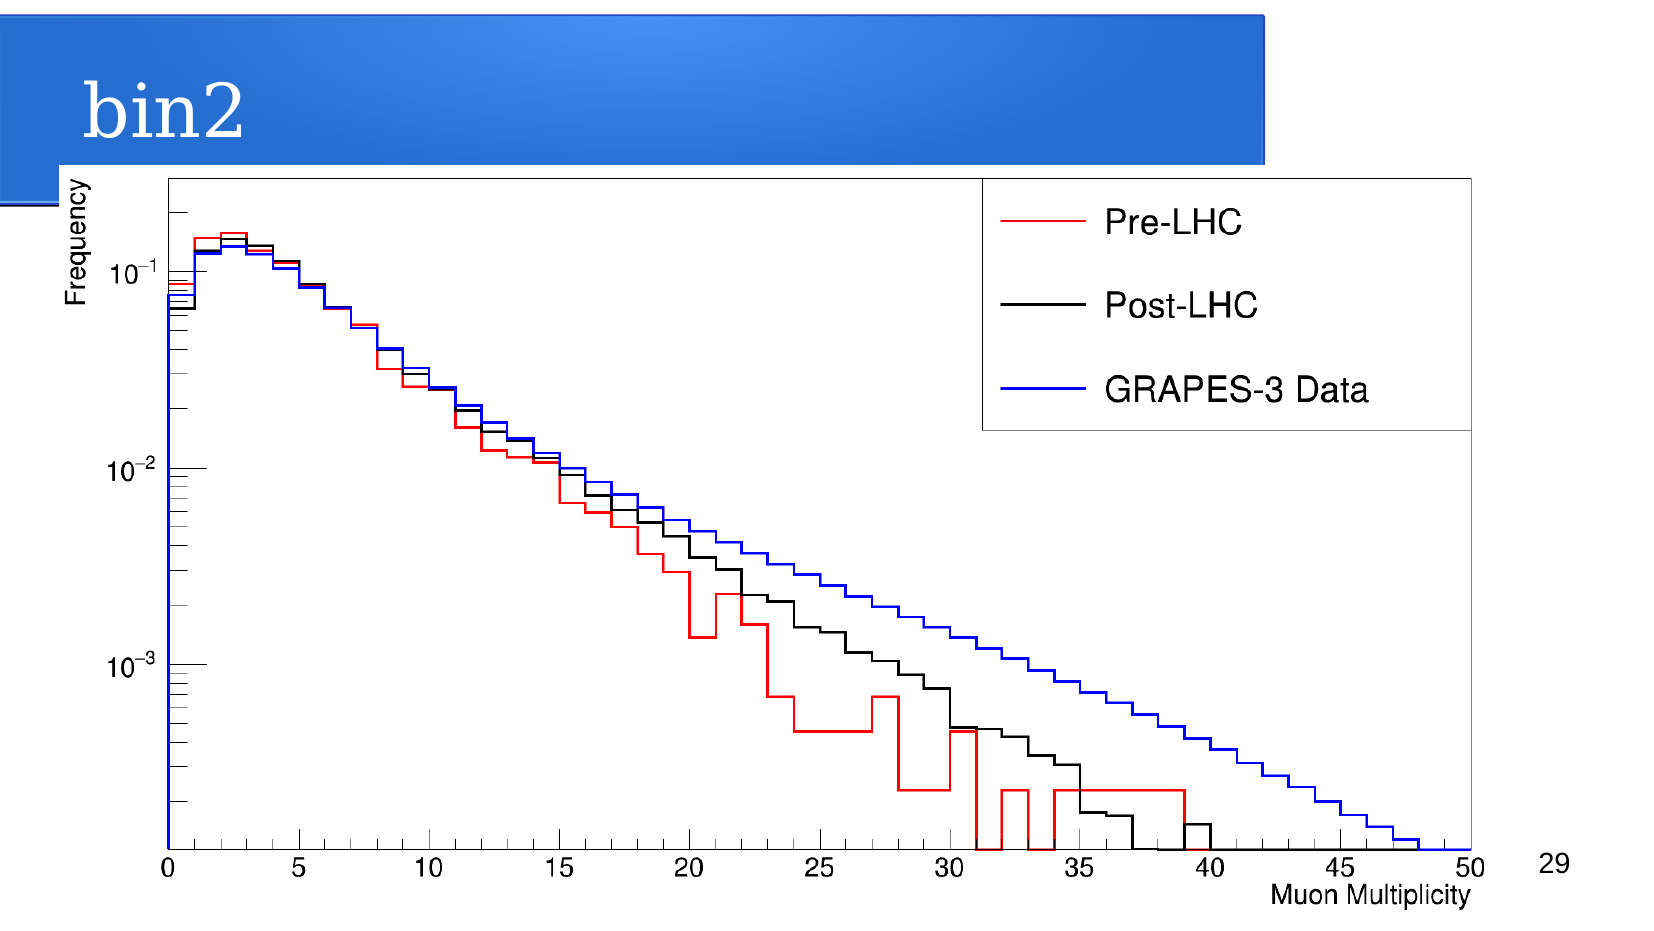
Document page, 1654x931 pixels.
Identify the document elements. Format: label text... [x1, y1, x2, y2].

picture [59, 165, 1500, 916]
title bin2 [82, 35, 1235, 165]
